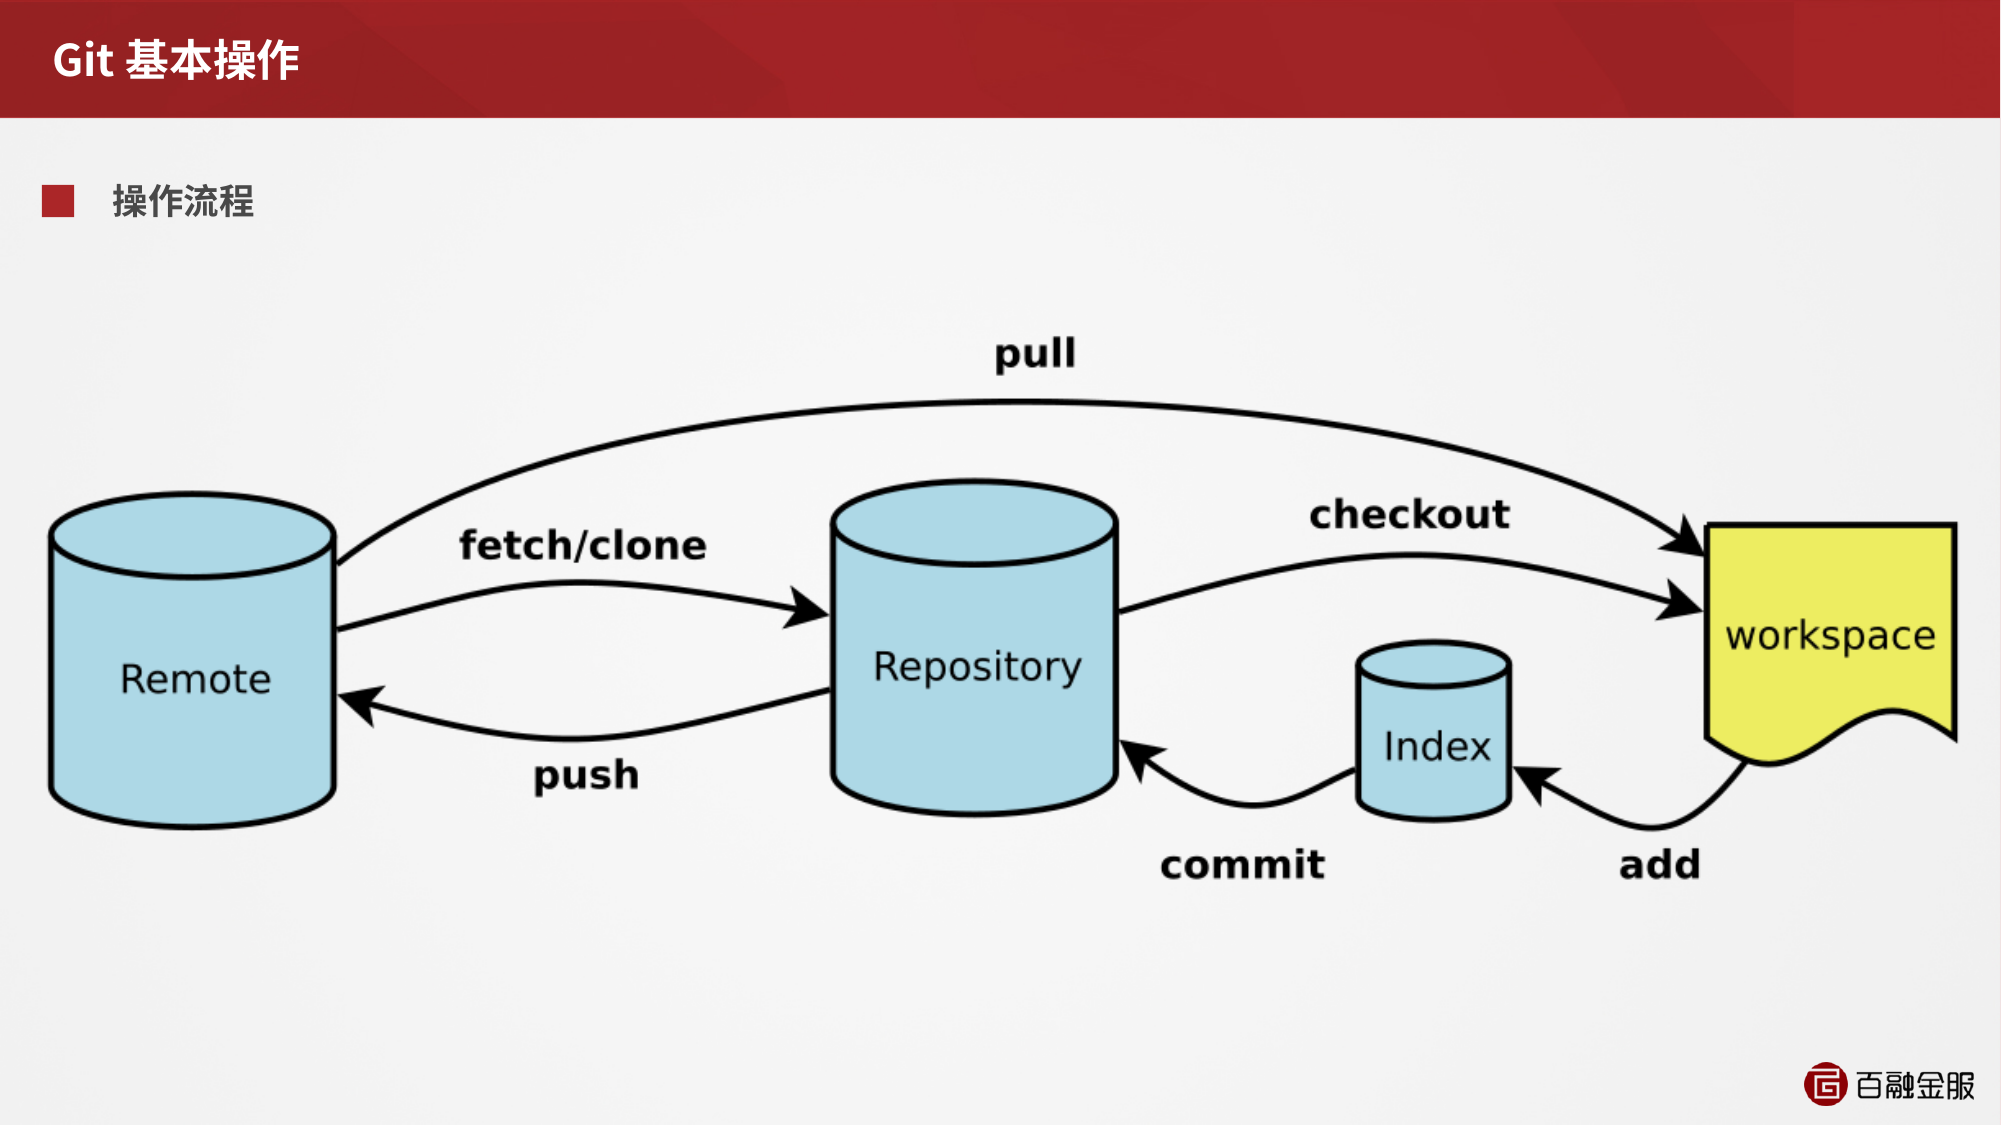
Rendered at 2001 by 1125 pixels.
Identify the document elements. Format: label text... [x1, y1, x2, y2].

picture [0, 0, 2001, 1125]
text_box Git基本操作 [37, 24, 1944, 94]
text_box [41, 184, 75, 218]
text_box 操作流程 [97, 171, 1911, 240]
